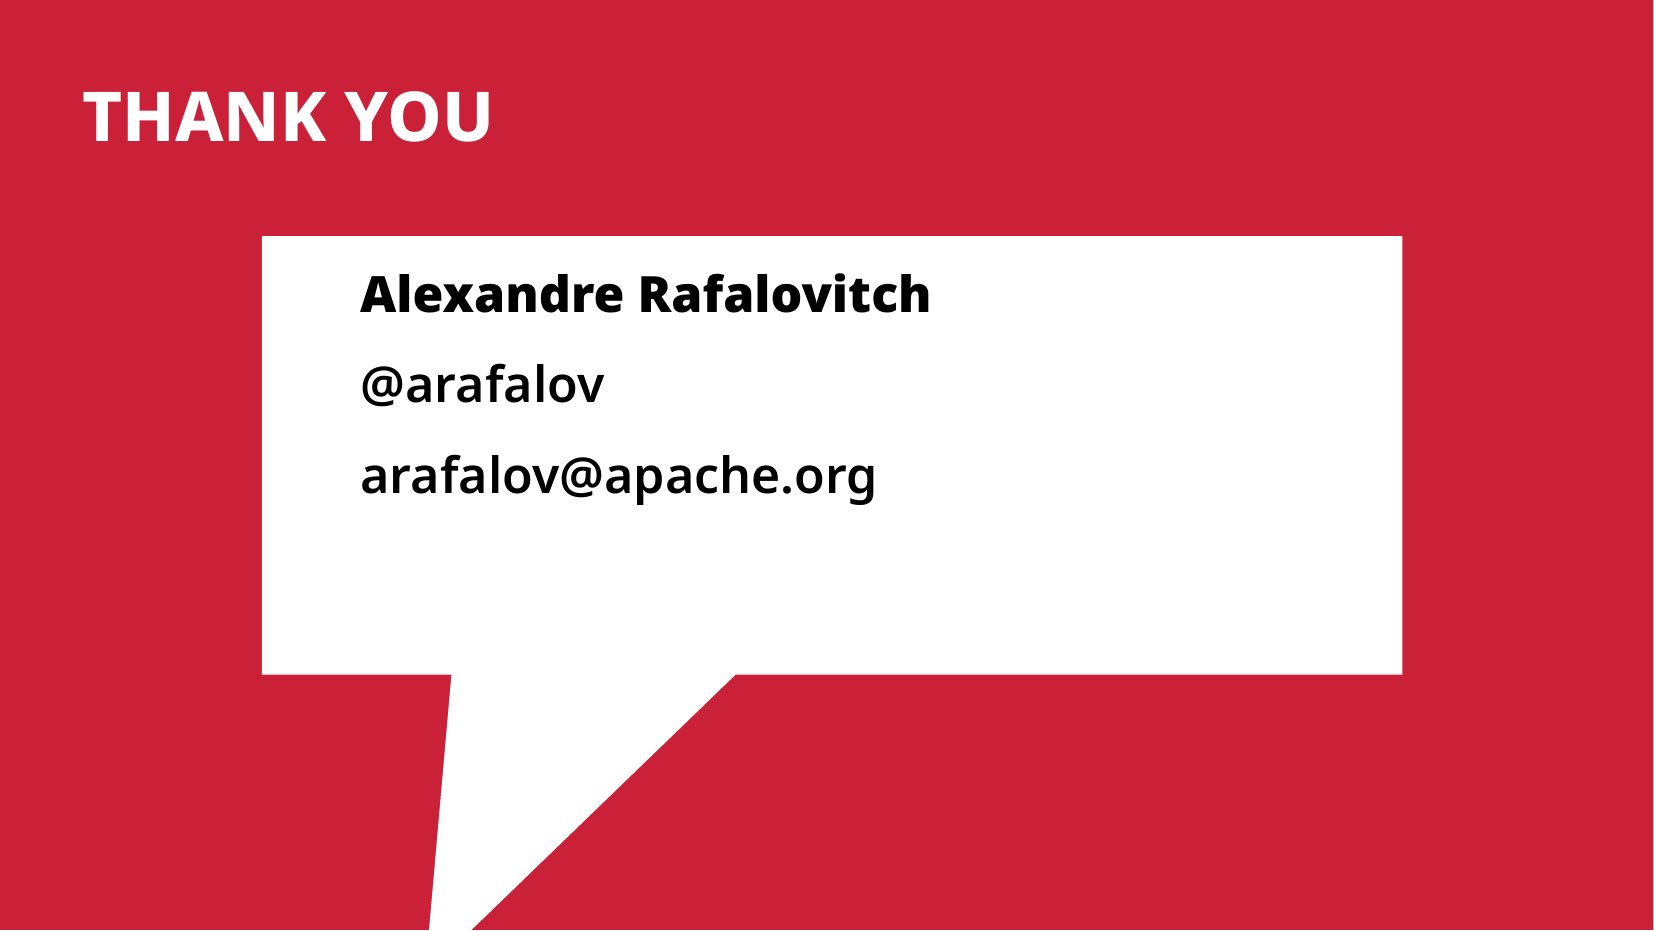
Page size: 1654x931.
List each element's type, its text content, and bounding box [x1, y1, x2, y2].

title THANK YOU [82, 37, 1571, 193]
list Alexandre Rafalovitch @arafalov arafalov@apache.org [289, 259, 1373, 653]
